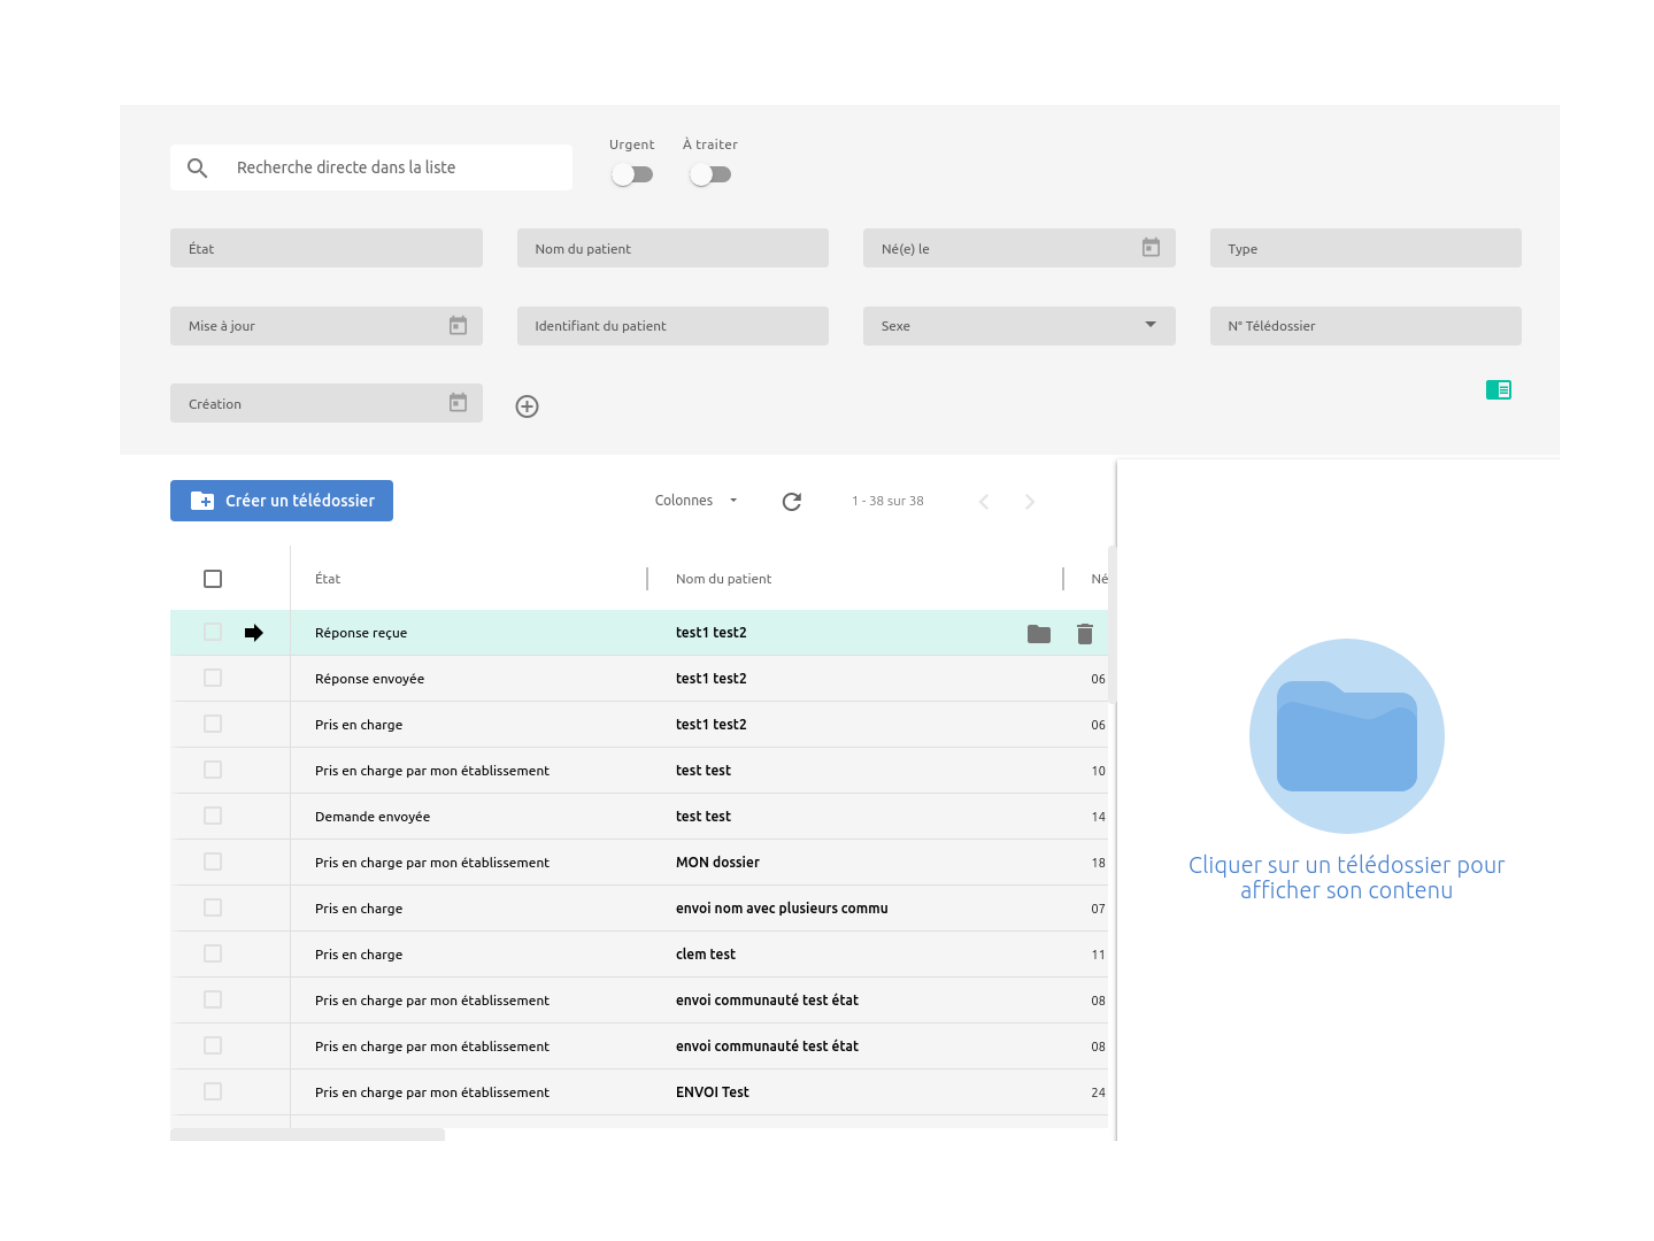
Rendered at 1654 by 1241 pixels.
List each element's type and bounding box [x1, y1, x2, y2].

picture [120, 105, 1561, 1141]
